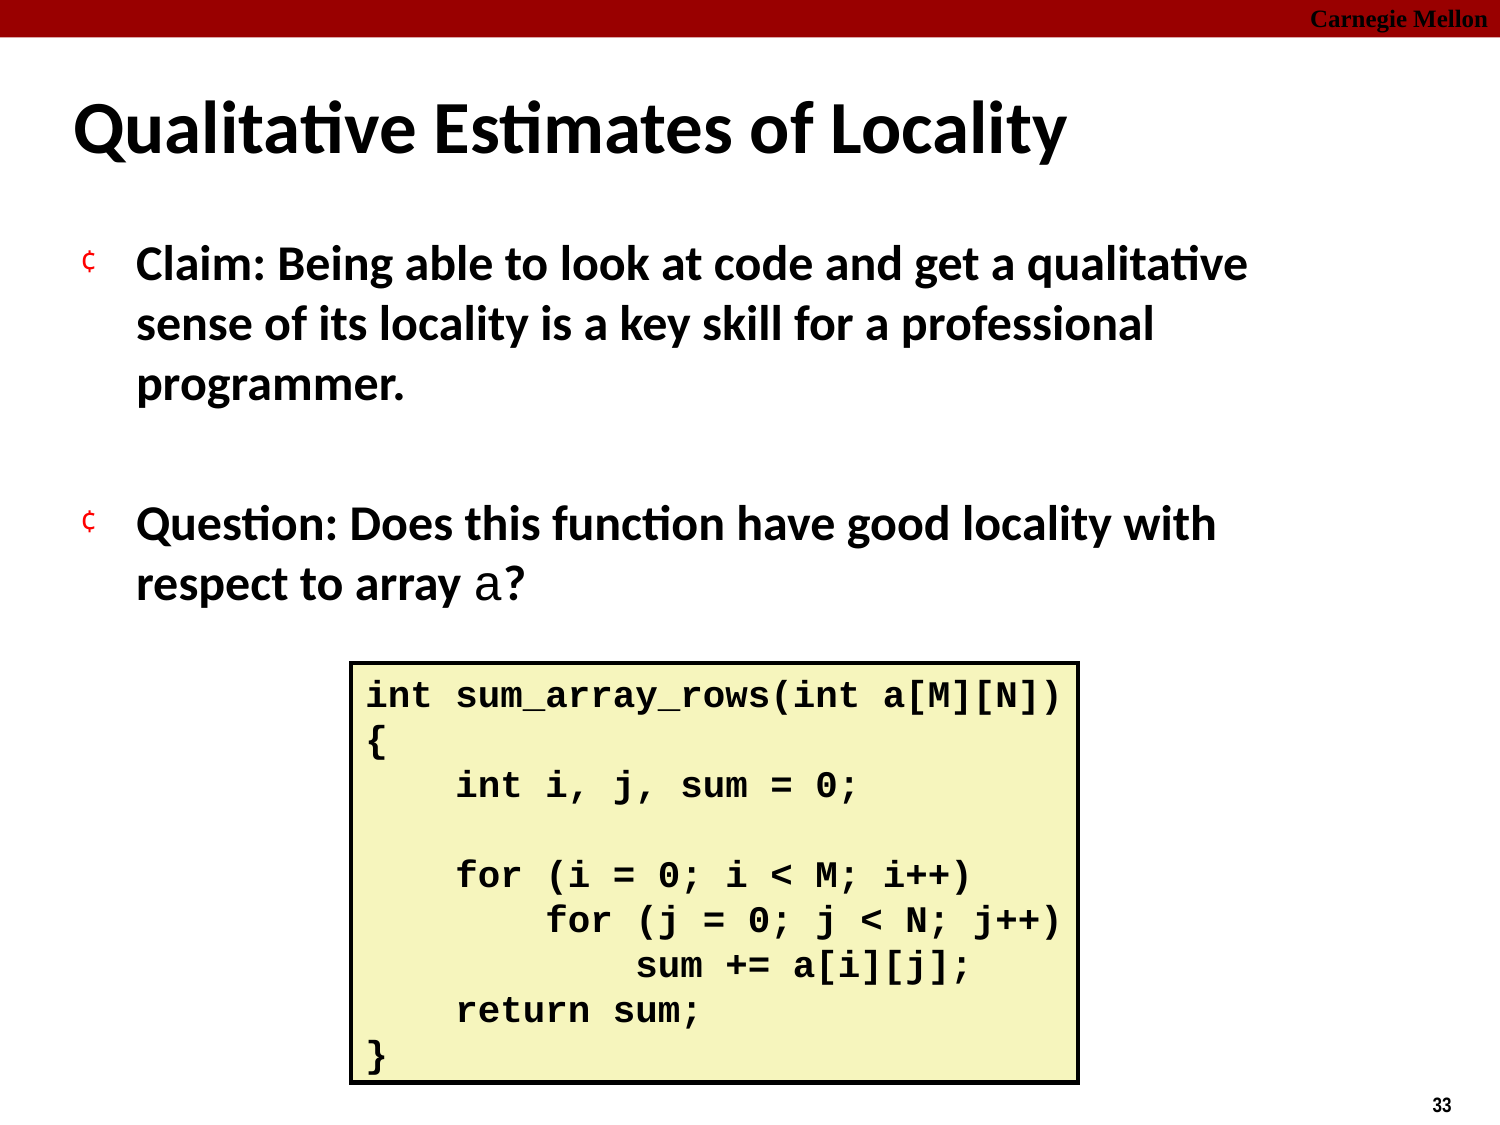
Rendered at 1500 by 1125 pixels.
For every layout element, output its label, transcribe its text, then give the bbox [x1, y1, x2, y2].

text_box int sum_array_rows(int a[M][N]) { int i, j, sum = 0; for (i = 0; i < M; i++) for (j = 0; j < N; j++) sum += a[i][j]; return sum; } [350, 662, 1078, 1083]
title Qualitative Estimates of Locality [58, 71, 1400, 197]
list Claim: Being able to look at code and get a qualitative sense of its locality is a key skill for a professional programmer. Question: Does this function have good locality with respect to array a? [65, 223, 1361, 1040]
